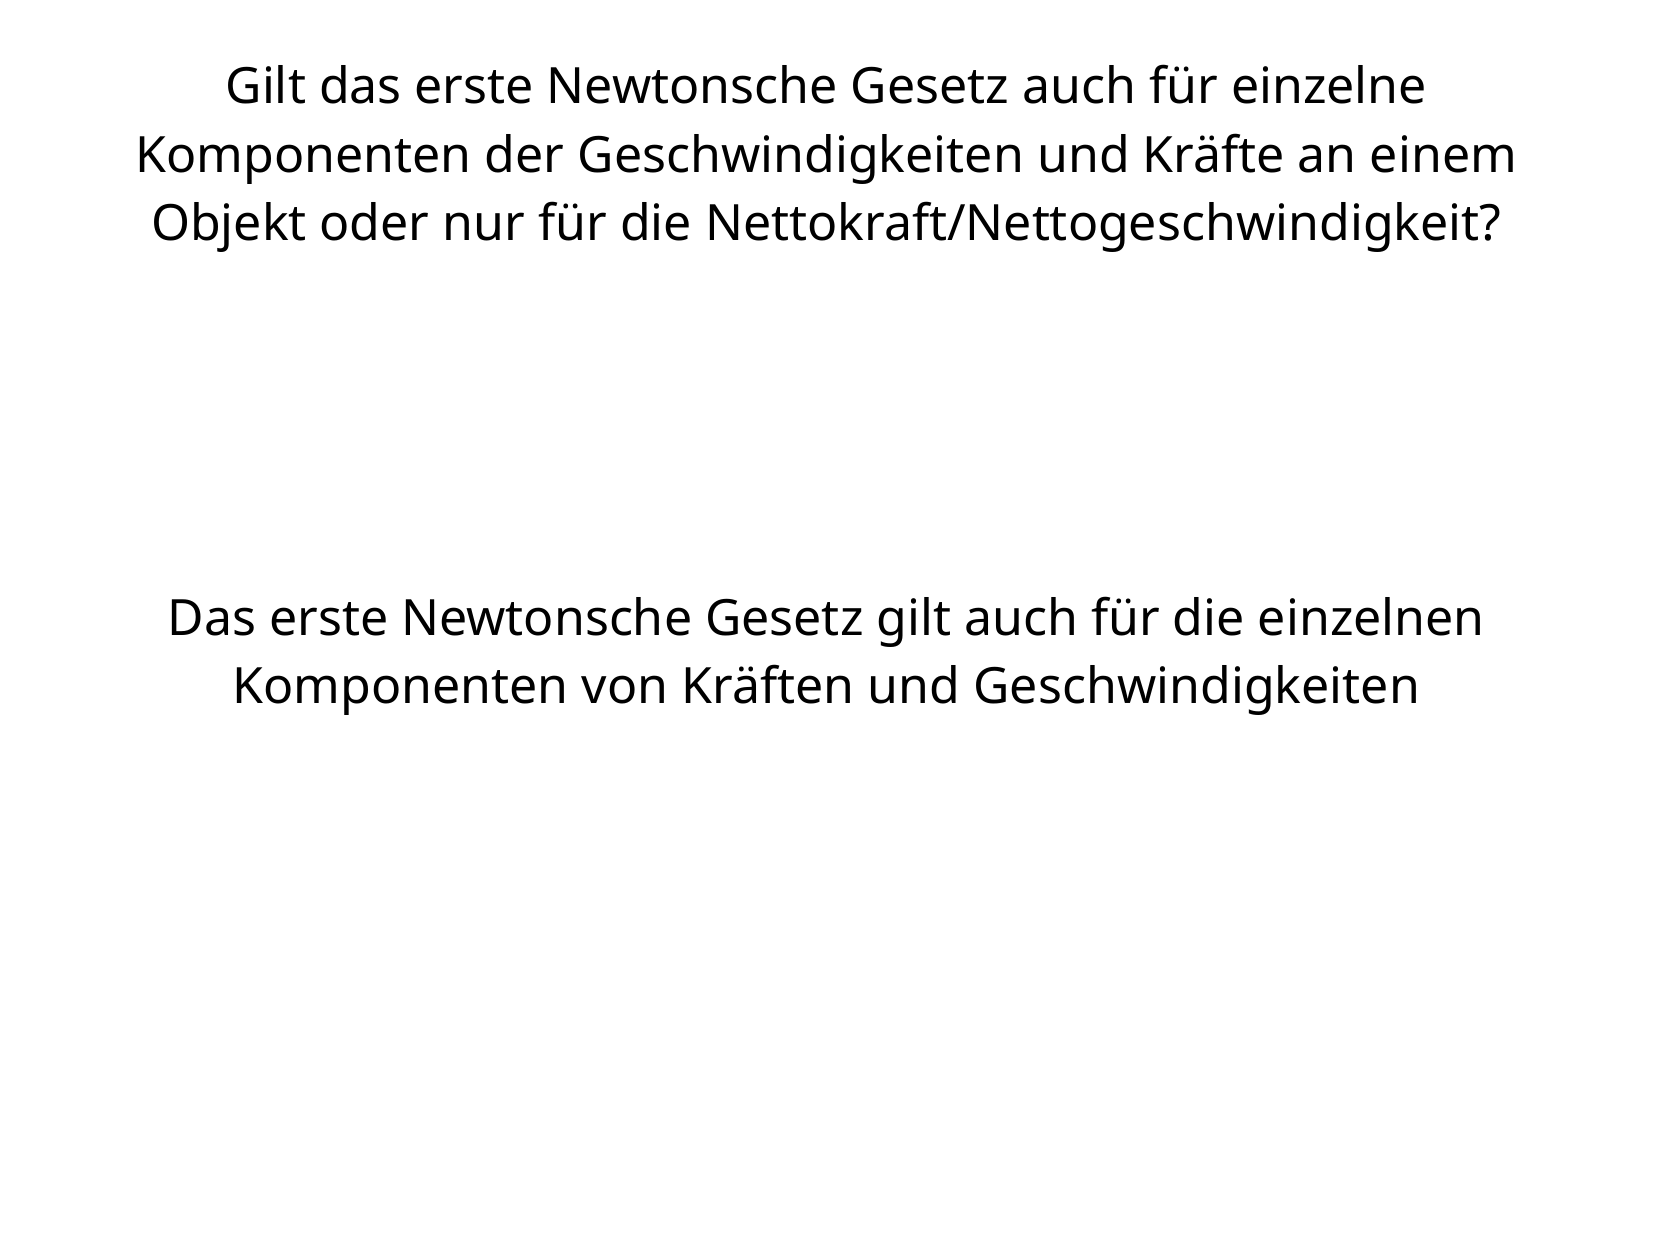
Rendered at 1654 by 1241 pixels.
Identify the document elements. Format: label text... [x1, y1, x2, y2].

subtitle Das erste Newtonsche Gesetz gilt auch für die einzelnen Komponenten von Kräften und Geschwindigkeiten [82, 290, 1571, 1010]
title Gilt das erste Newtonsche Gesetz auch für einzelne Komponenten der Geschwindigkeiten und Kräfte an einem Objekt oder nur für die Nettokraft/Nettogeschwindigkeit? [82, 49, 1571, 257]
